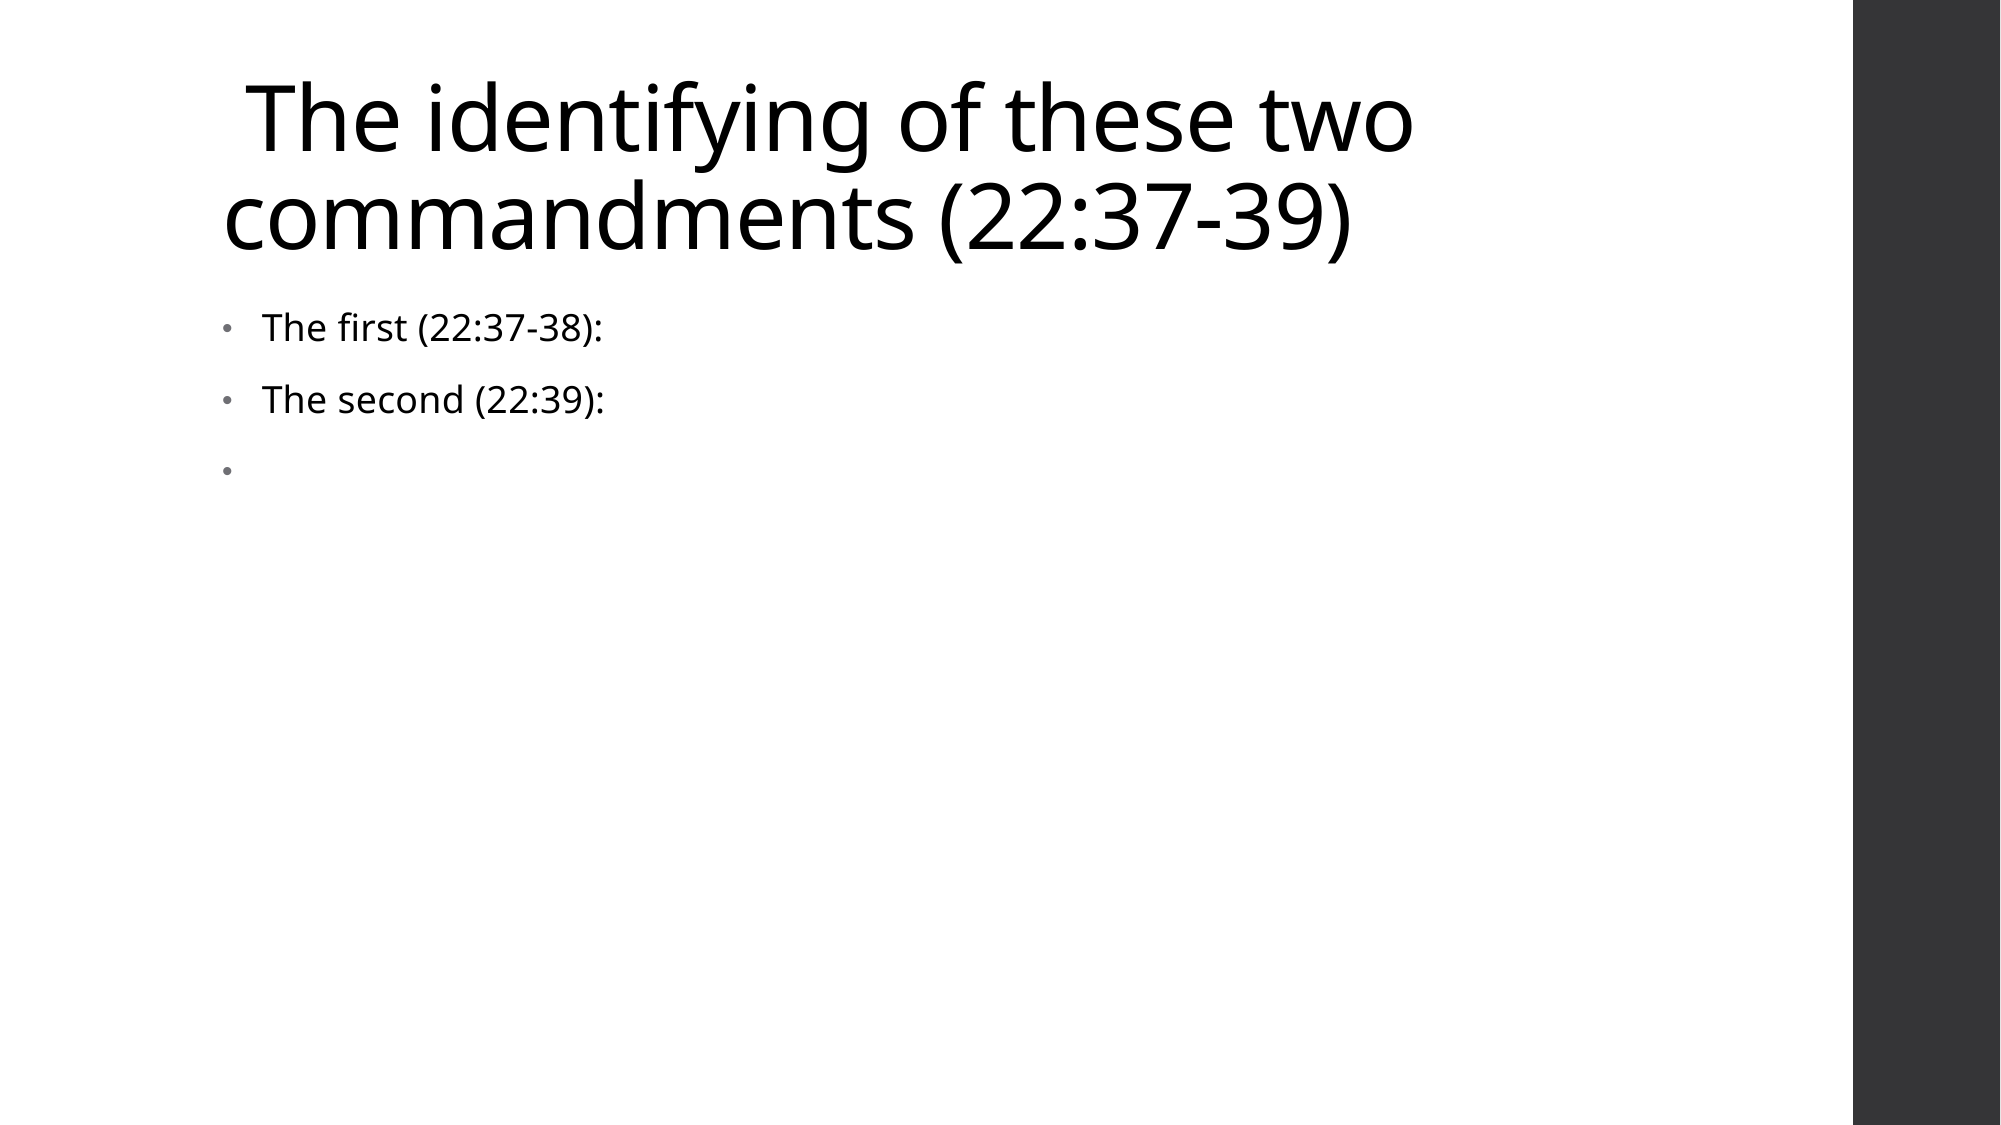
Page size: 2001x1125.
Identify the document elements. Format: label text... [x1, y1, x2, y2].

title The identifying of these two commandments (22:37-39) [206, 60, 1797, 278]
list The first (22:37-38): The second (22:39): [206, 299, 1617, 1014]
